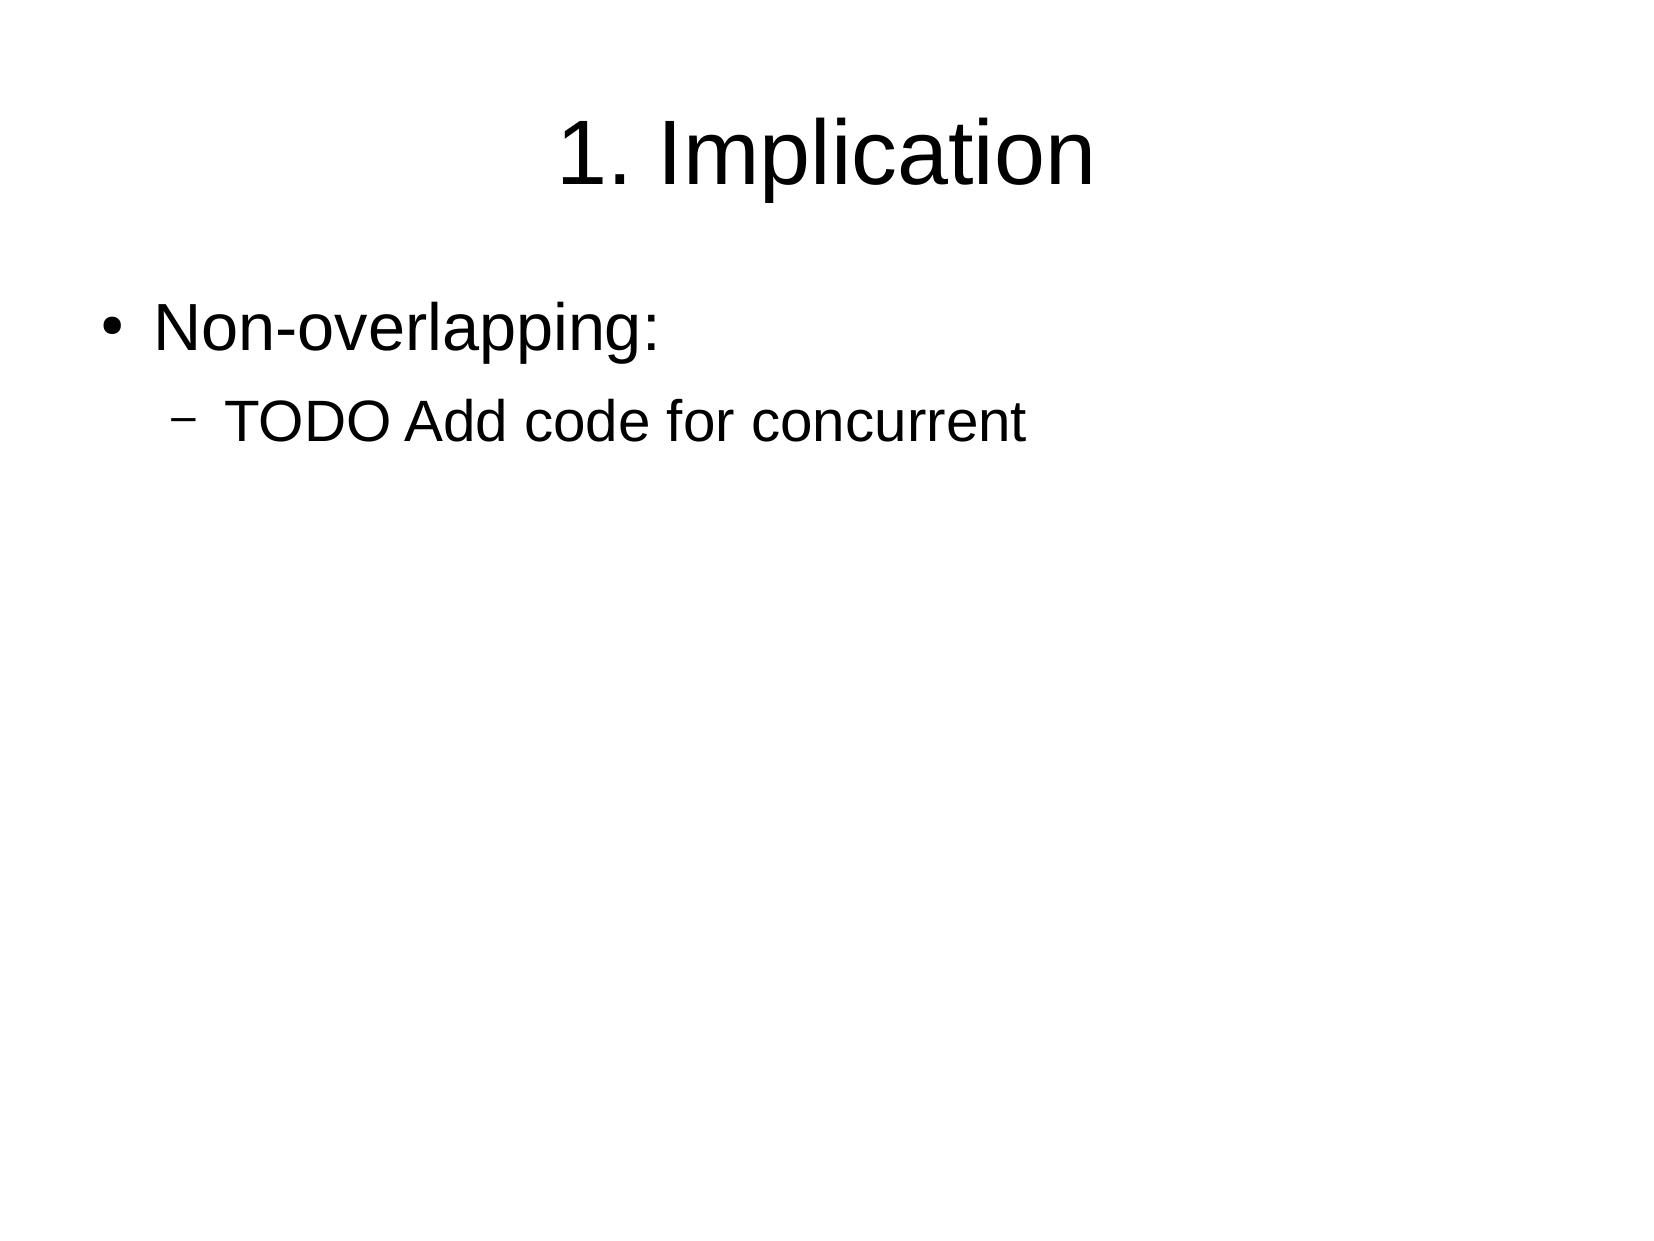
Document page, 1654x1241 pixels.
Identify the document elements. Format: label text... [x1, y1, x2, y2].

title 1. Implication [82, 49, 1571, 257]
list Non-overlapping: TODO Add code for concurrent [82, 290, 1571, 1010]
